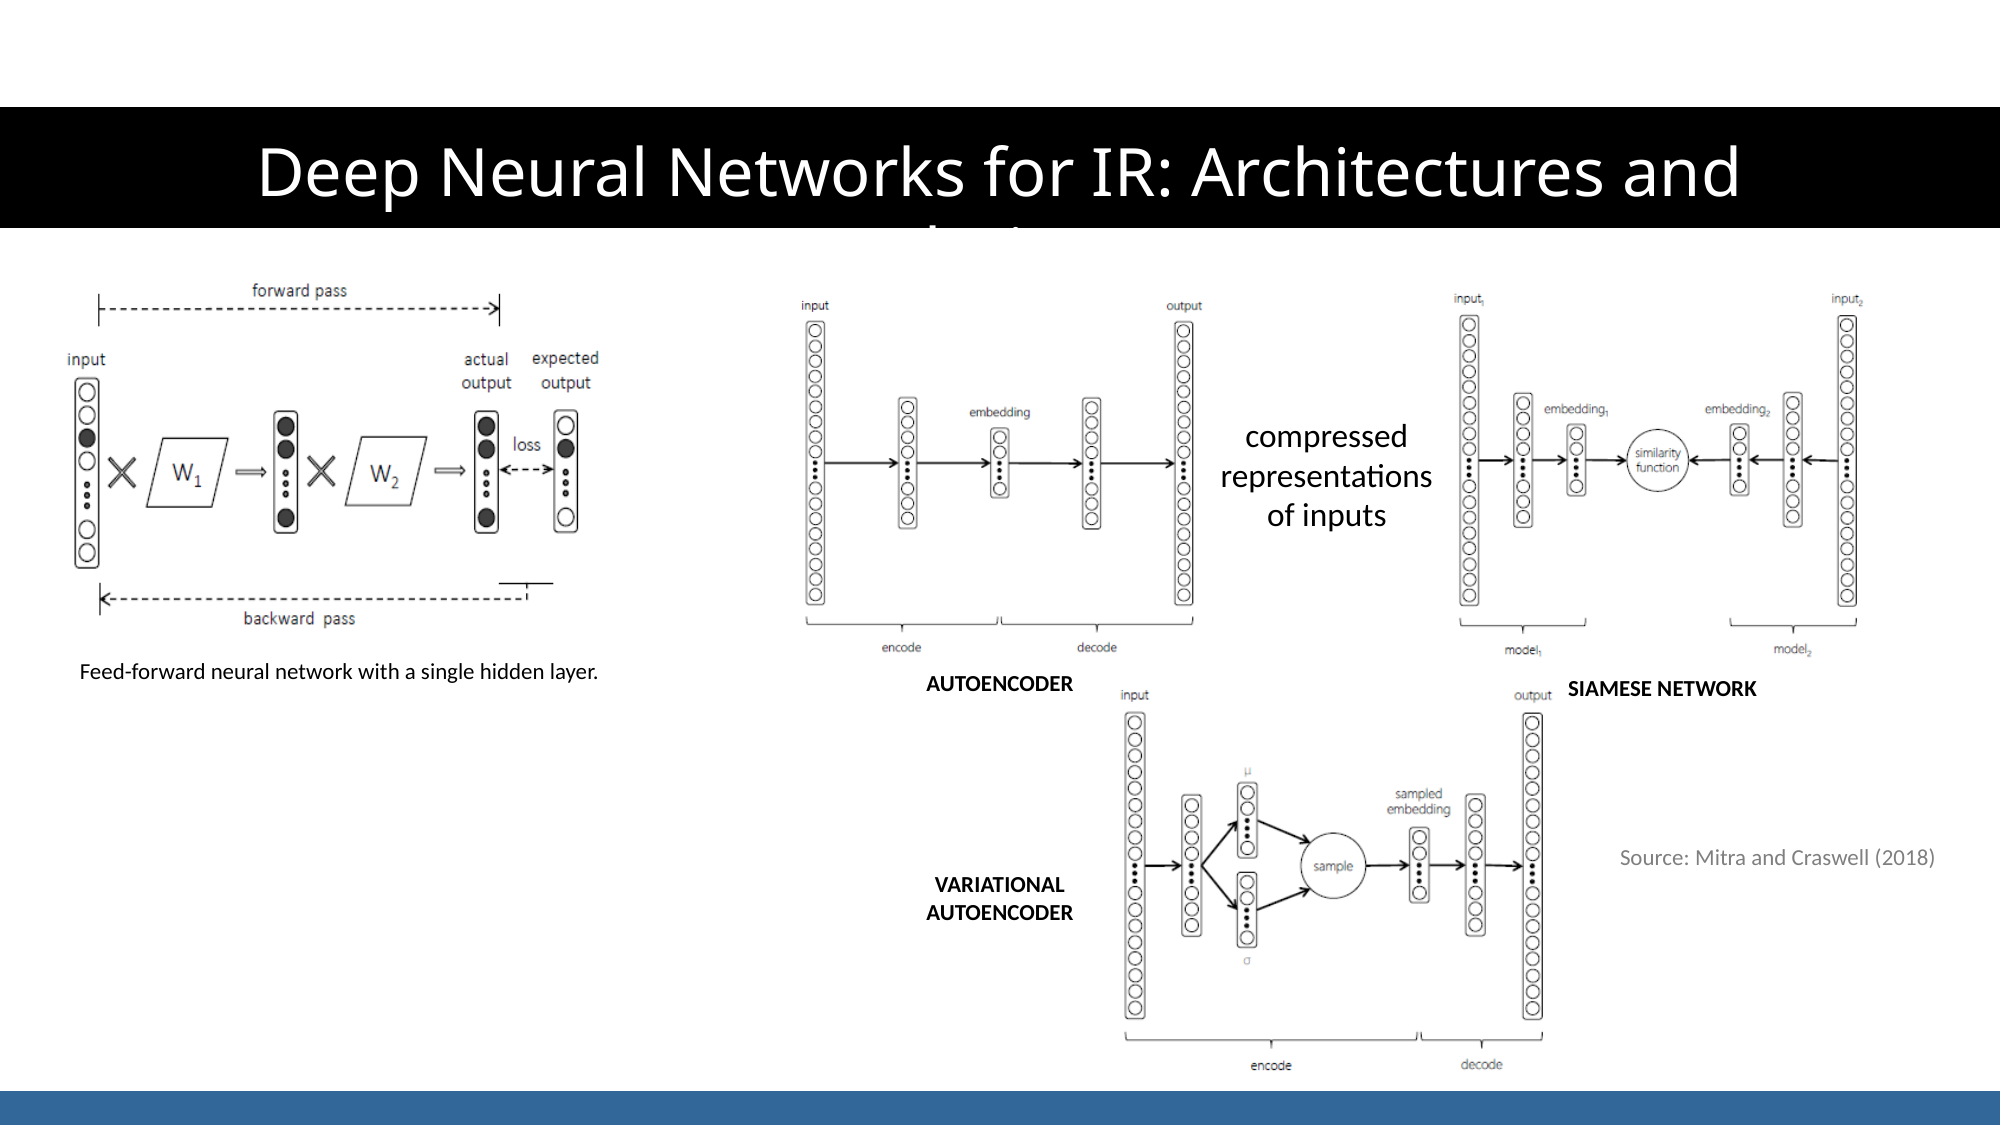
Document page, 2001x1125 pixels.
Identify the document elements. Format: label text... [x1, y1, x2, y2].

text_box [0, 1042, 2000, 1125]
text_box Source: Mitra and Craswell (2018) [1536, 835, 2000, 879]
picture [723, 257, 1911, 1088]
text_box AUTOENCODER [906, 660, 1094, 704]
text_box SIAMESE NETWORK [1546, 665, 1779, 709]
text_box compressed representations of inputs [1202, 406, 1452, 543]
text_box VARIATIONAL AUTOENCODER [906, 862, 1094, 933]
picture [30, 237, 633, 662]
text_box Deep Neural Networks for IR: Architectures and Techniques [144, 121, 1856, 218]
text_box Feed-forward neural network with a single hidden layer. [47, 648, 632, 692]
text_box [0, 107, 2000, 228]
